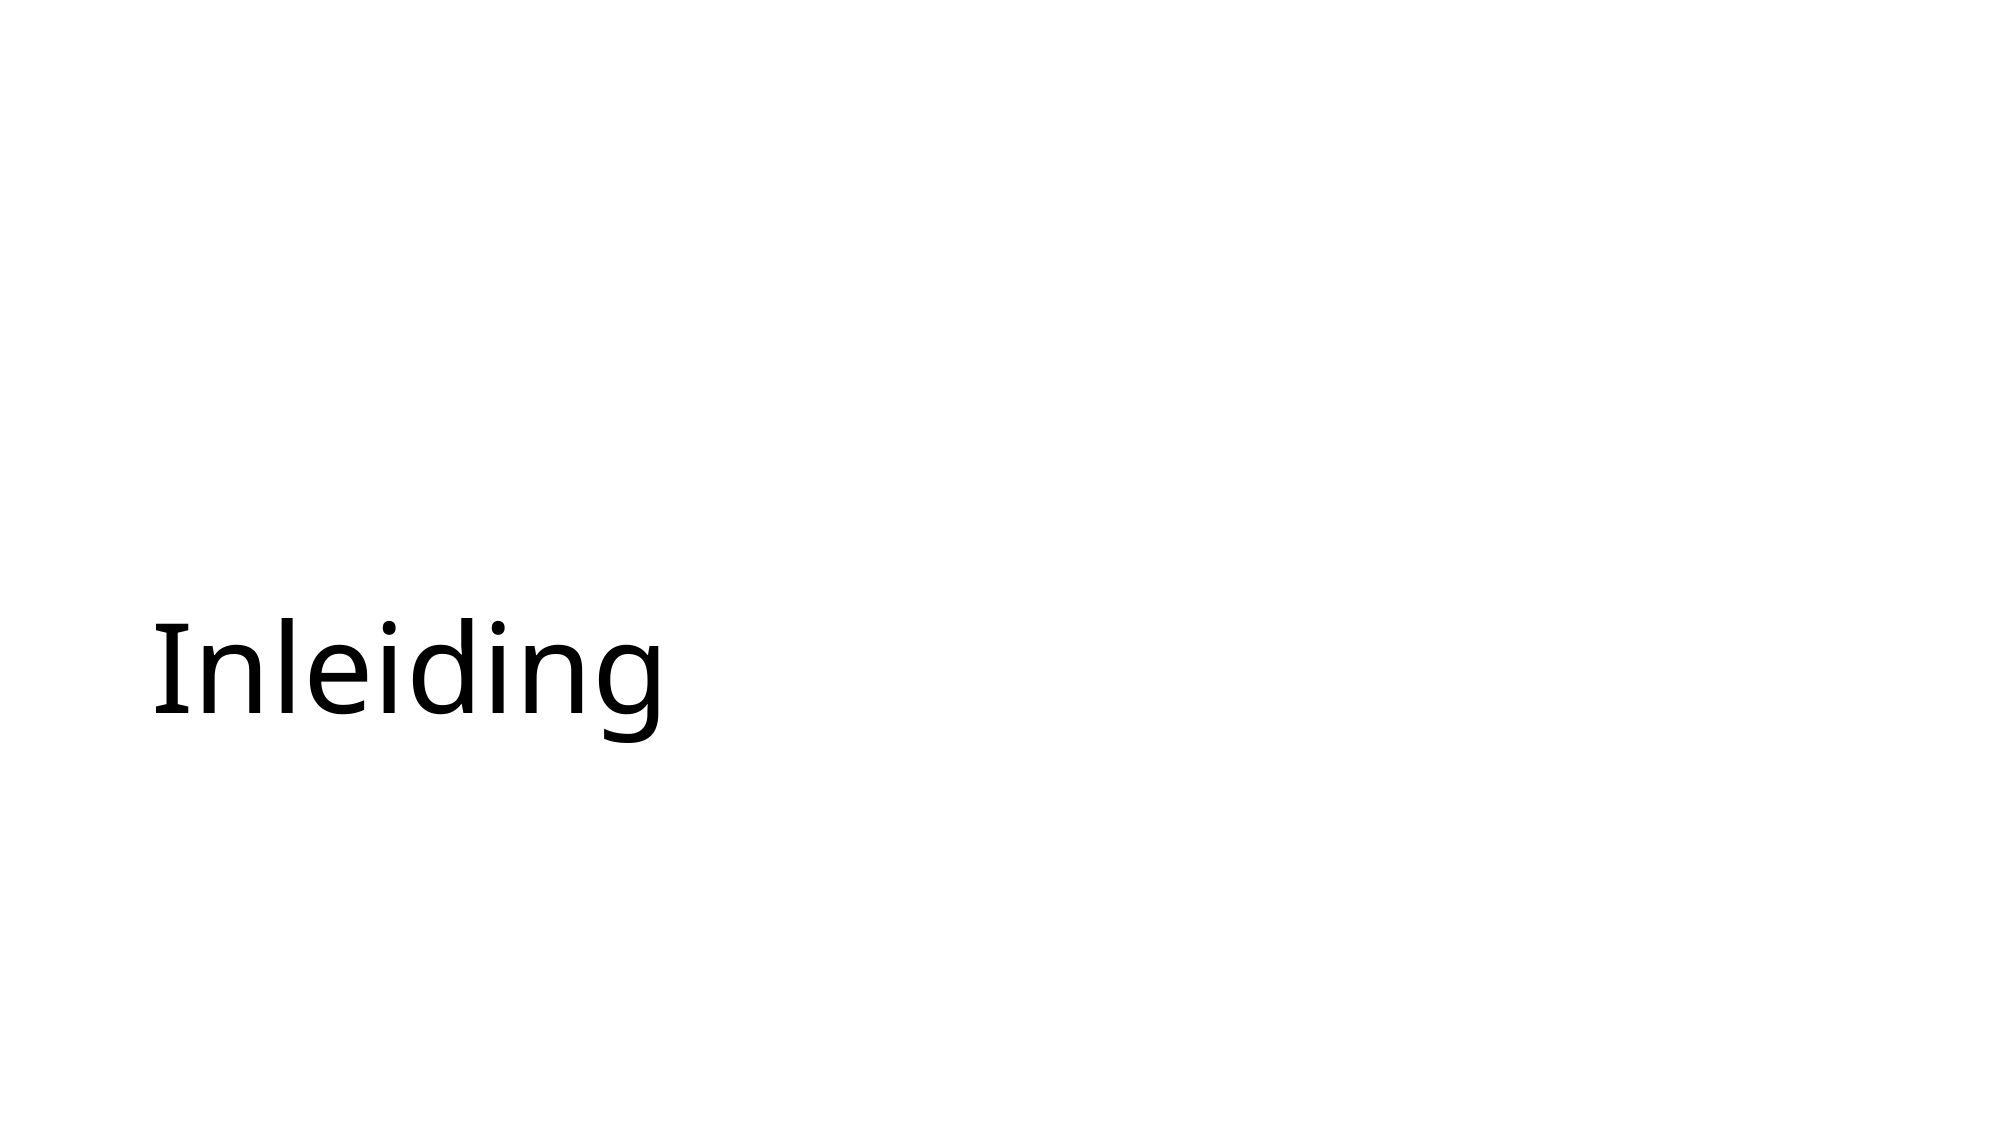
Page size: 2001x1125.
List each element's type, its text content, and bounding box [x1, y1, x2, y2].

title Inleiding [136, 280, 1862, 749]
